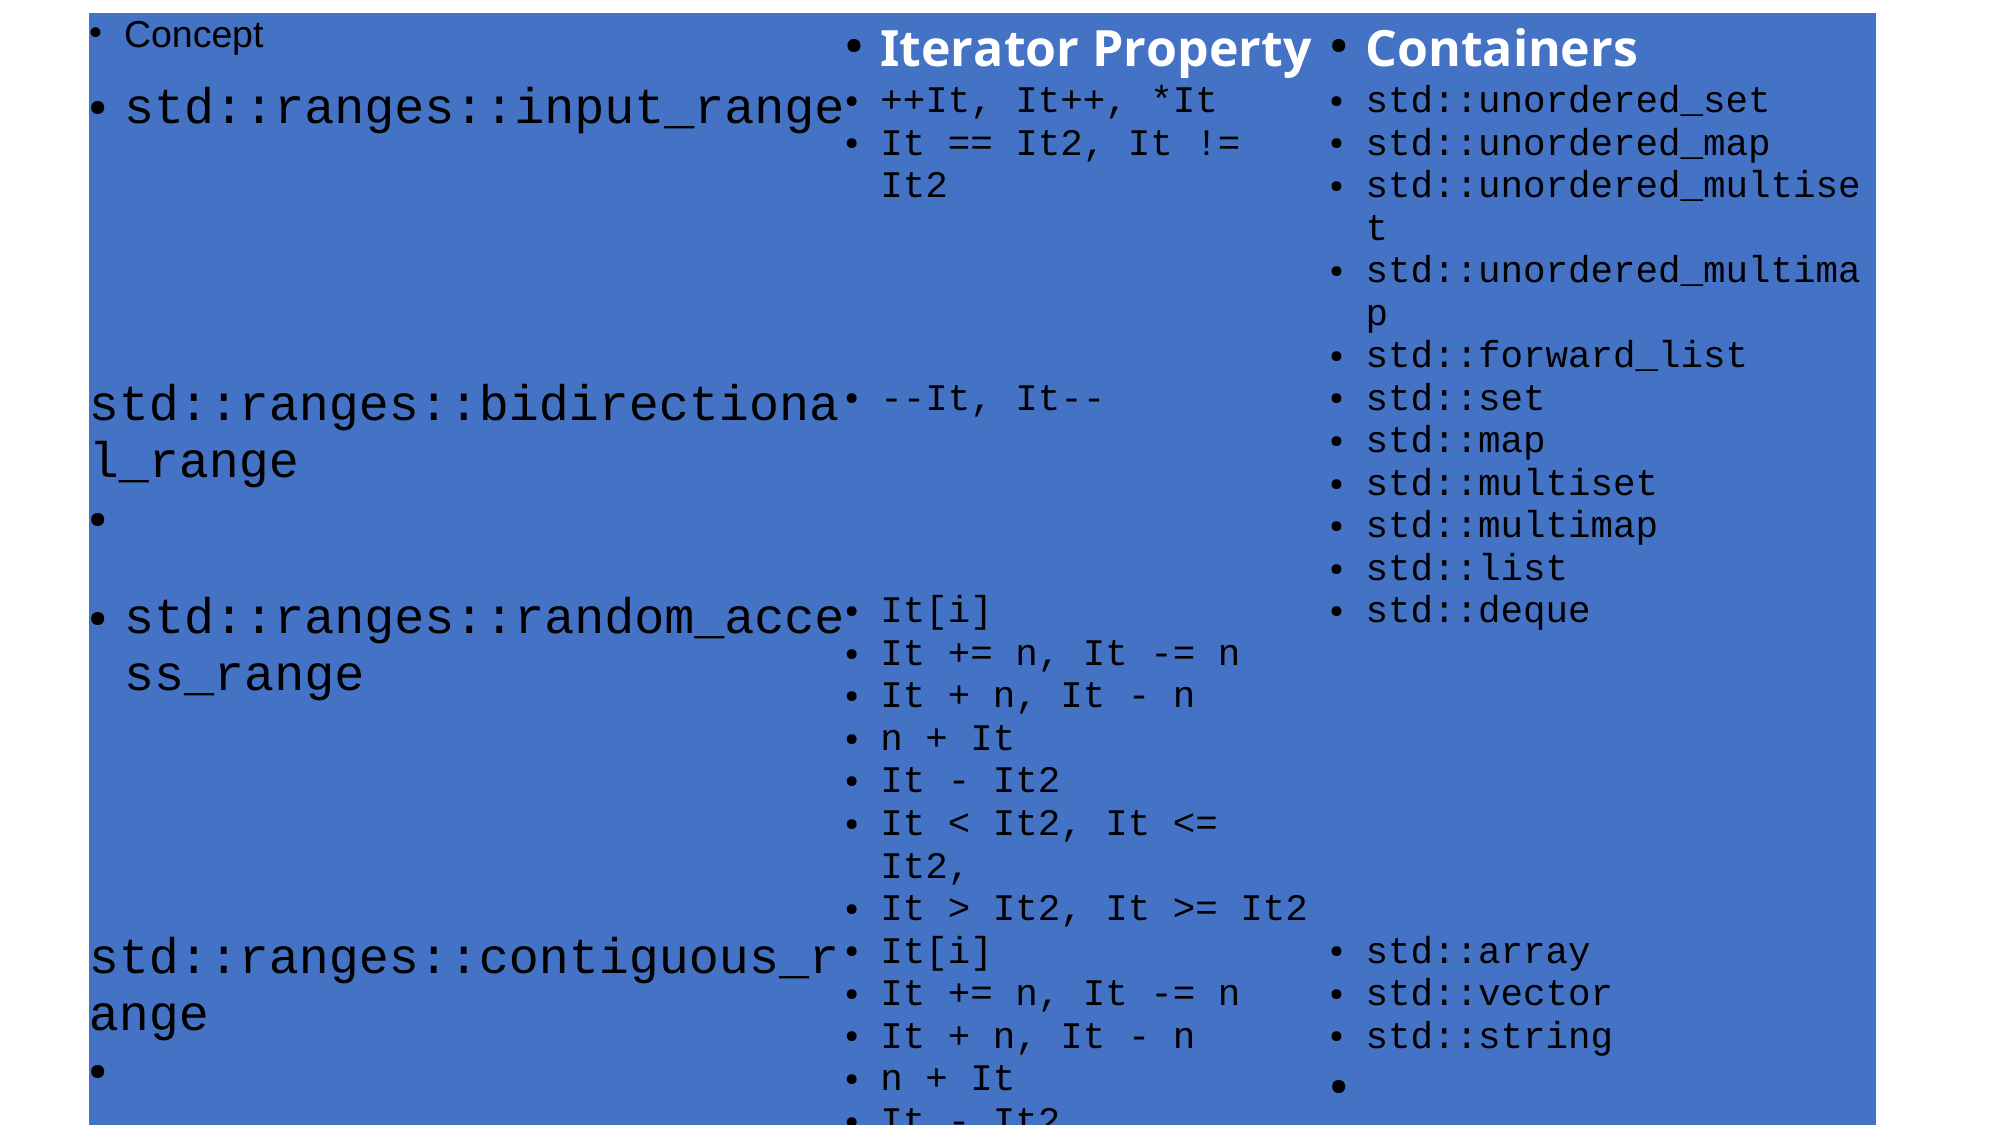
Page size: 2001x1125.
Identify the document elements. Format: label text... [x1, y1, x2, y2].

table_cell It[i] It += n, It -= n It + n, It - n n + It It - It2 It < It2, It <= It2, It > It2, It >= It2 [845, 592, 1330, 932]
table_cell std::deque [1330, 592, 1876, 932]
table_cell ++It, It++, *It It == It2, It != It2 [845, 81, 1330, 379]
table_cell std::array std::vector std::string [1330, 932, 1876, 1125]
table_cell std::ranges::bidirectional_range [89, 379, 845, 592]
table_cell std::ranges::random_access_range [89, 592, 845, 932]
table_cell std::ranges::contiguous_range [89, 932, 845, 1125]
table_header Containers [1330, 13, 1876, 81]
table_cell std::set std::map std::multiset std::multimap std::list [1330, 379, 1876, 592]
table_header Concept [89, 13, 845, 81]
table_cell It[i] It += n, It -= n It + n, It - n n + It It - It2 It < It2, It <= It2, It > It2, It >= It2 [845, 932, 1330, 1125]
table_cell std::ranges::input_range [89, 81, 845, 379]
table_cell --It, It-- [845, 379, 1330, 592]
table_header Iterator Property [845, 13, 1330, 81]
table_cell std::unordered_set std::unordered_map std::unordered_multiset std::unordered_multimap std::forward_list [1330, 81, 1876, 379]
